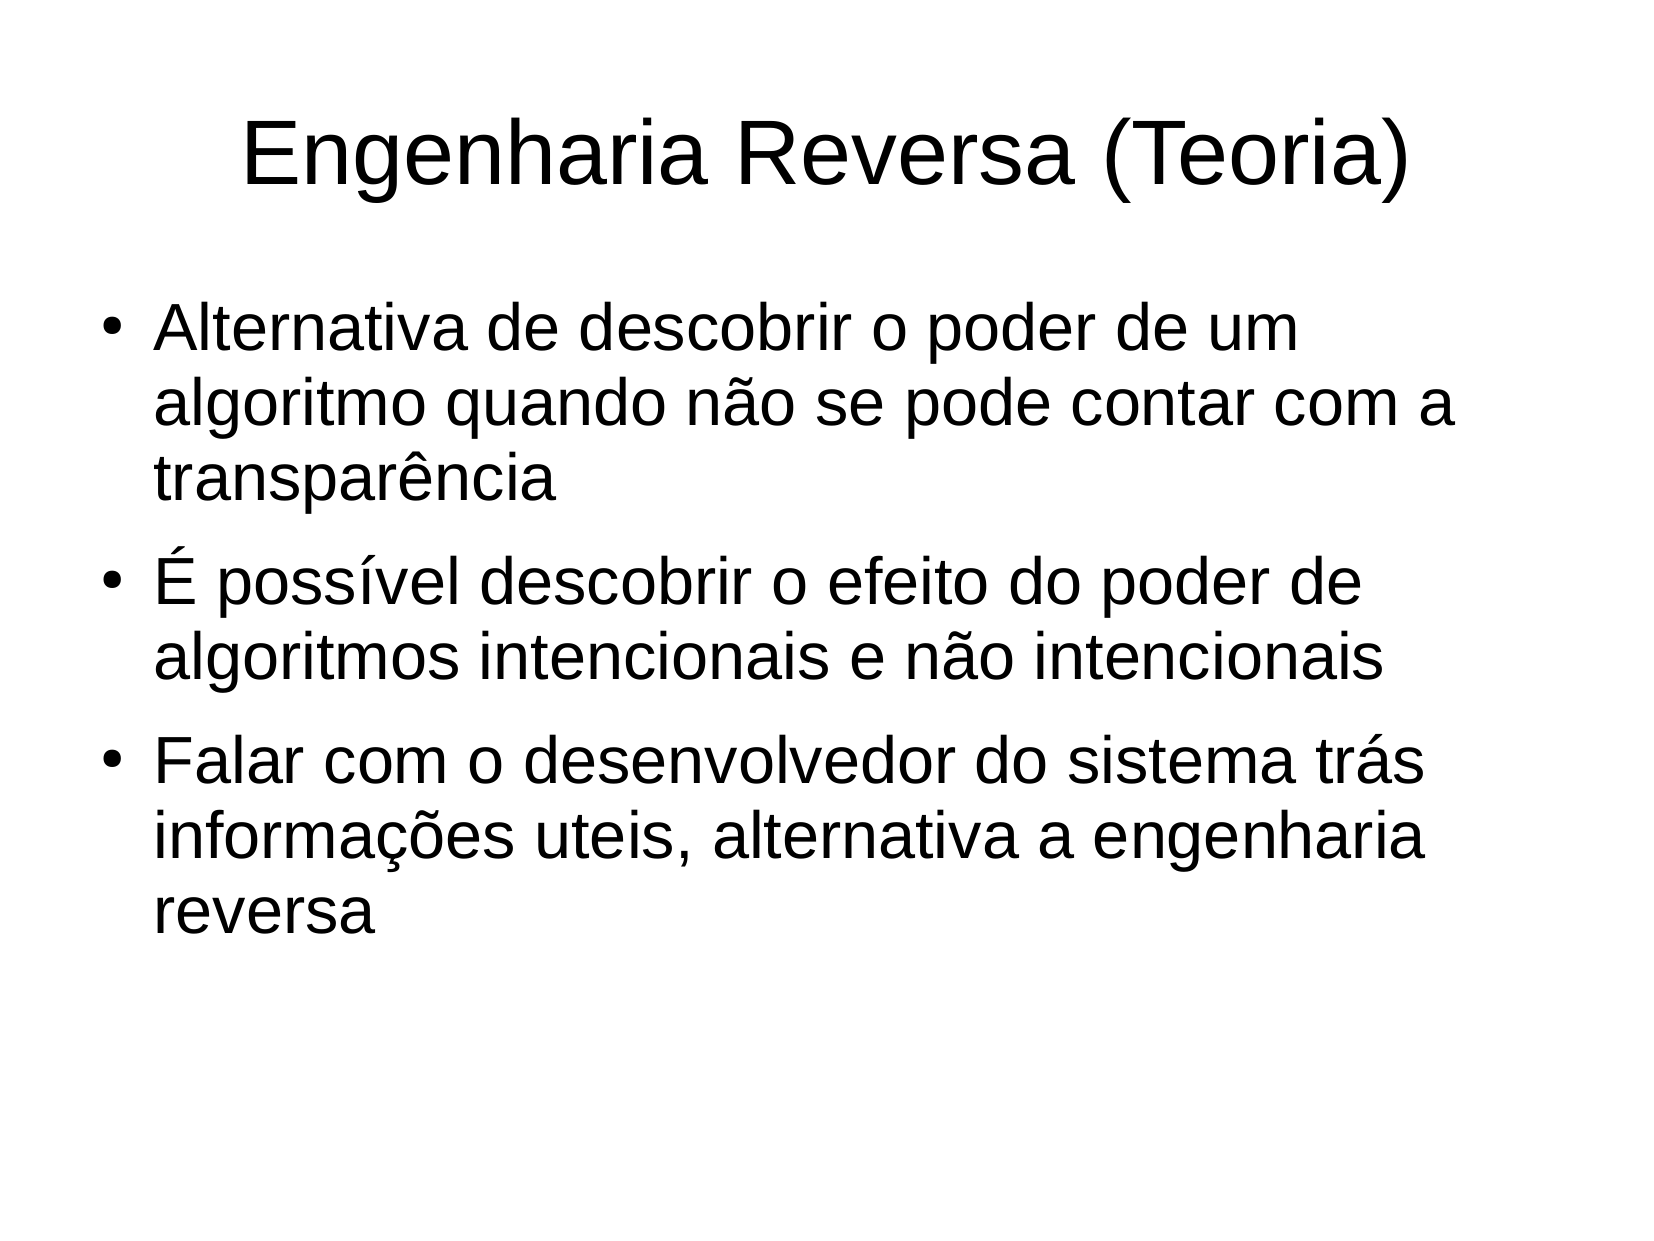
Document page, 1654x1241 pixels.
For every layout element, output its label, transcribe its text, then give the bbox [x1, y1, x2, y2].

list Alternativa de descobrir o poder de um algoritmo quando não se pode contar com a transparência É possível descobrir o efeito do poder de algoritmos intencionais e não intencionais Falar com o desenvolvedor do sistema trás informações uteis, alternativa a engenharia reversa [82, 290, 1571, 1010]
title Engenharia Reversa (Teoria) [82, 49, 1571, 257]
